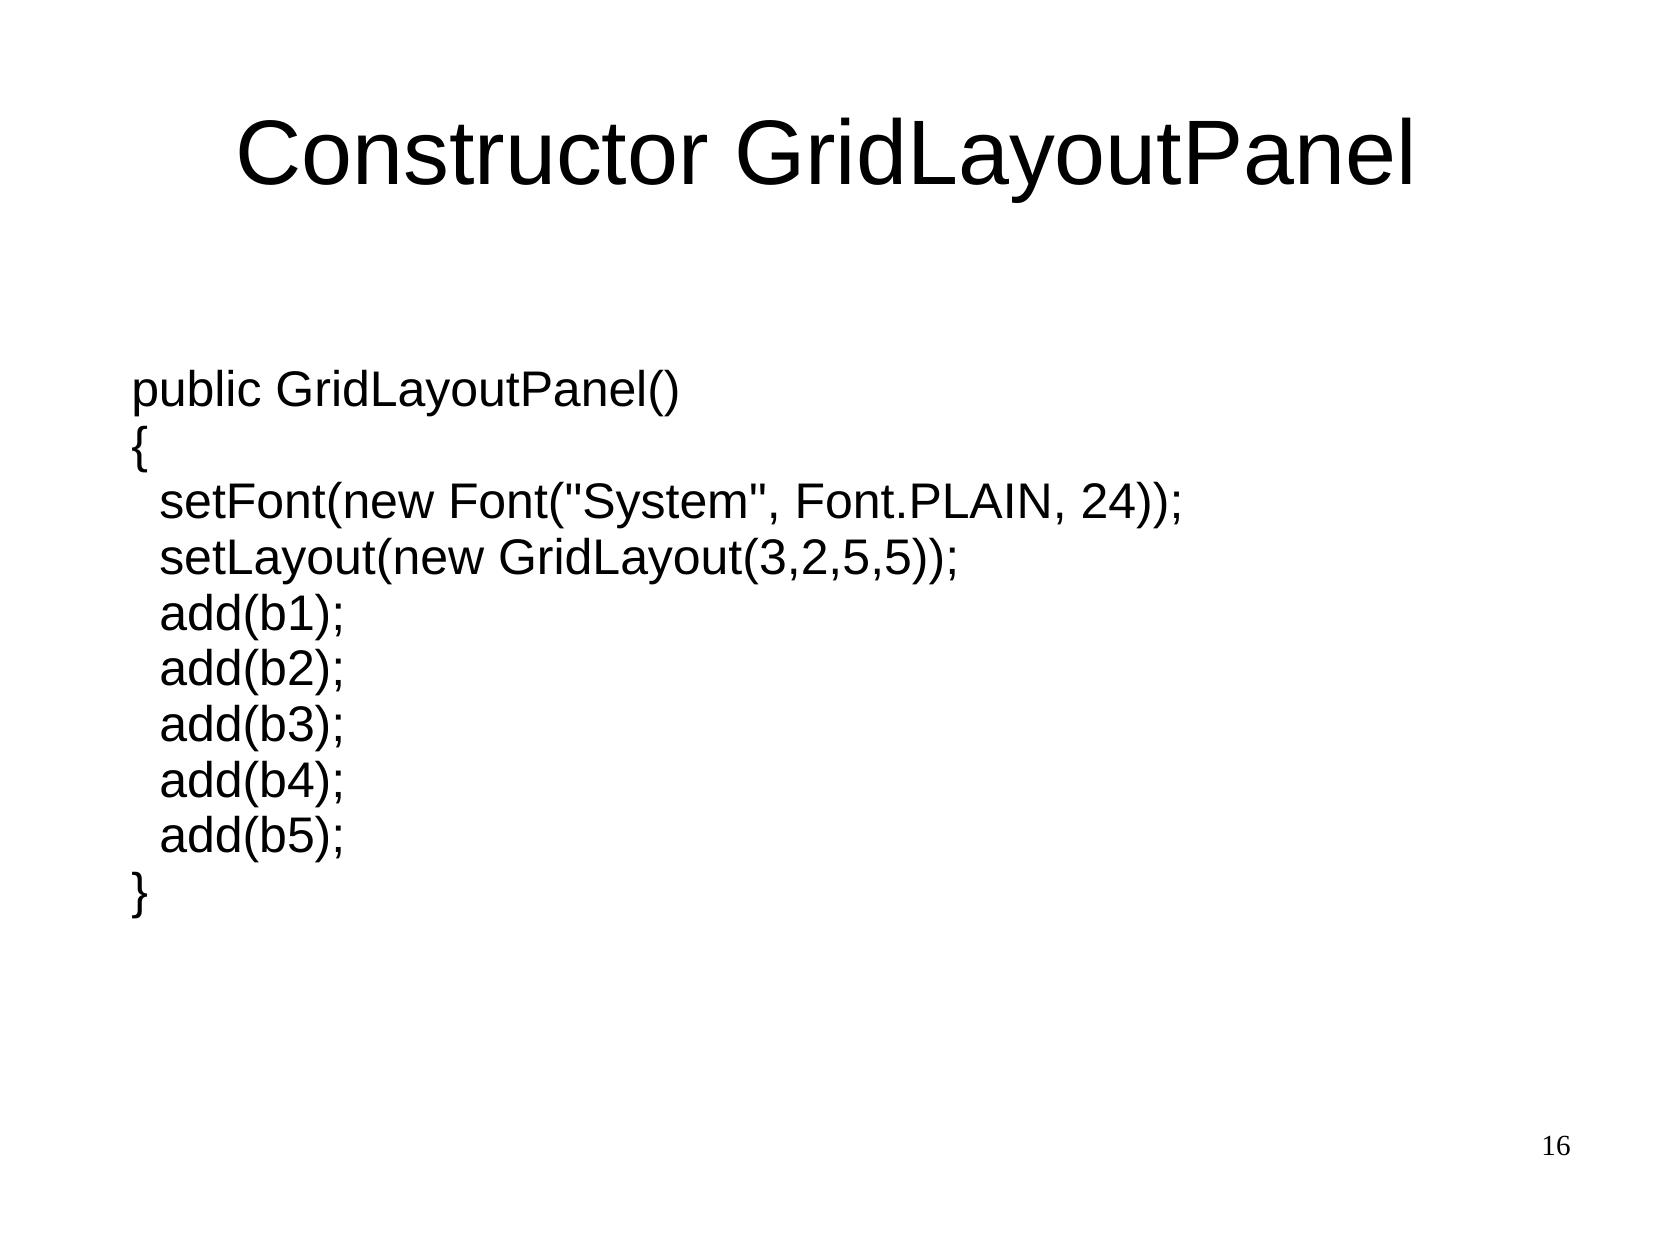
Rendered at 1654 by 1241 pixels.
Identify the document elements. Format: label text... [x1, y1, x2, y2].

title Constructor GridLayoutPanel [82, 56, 1571, 250]
text_box public GridLayoutPanel() { setFont(new Font("System", Font.PLAIN, 24)); setLayout(new GridLayout(3,2,5,5)); add(b1); add(b2); add(b3); add(b4); add(b5); } [88, 354, 1536, 1152]
